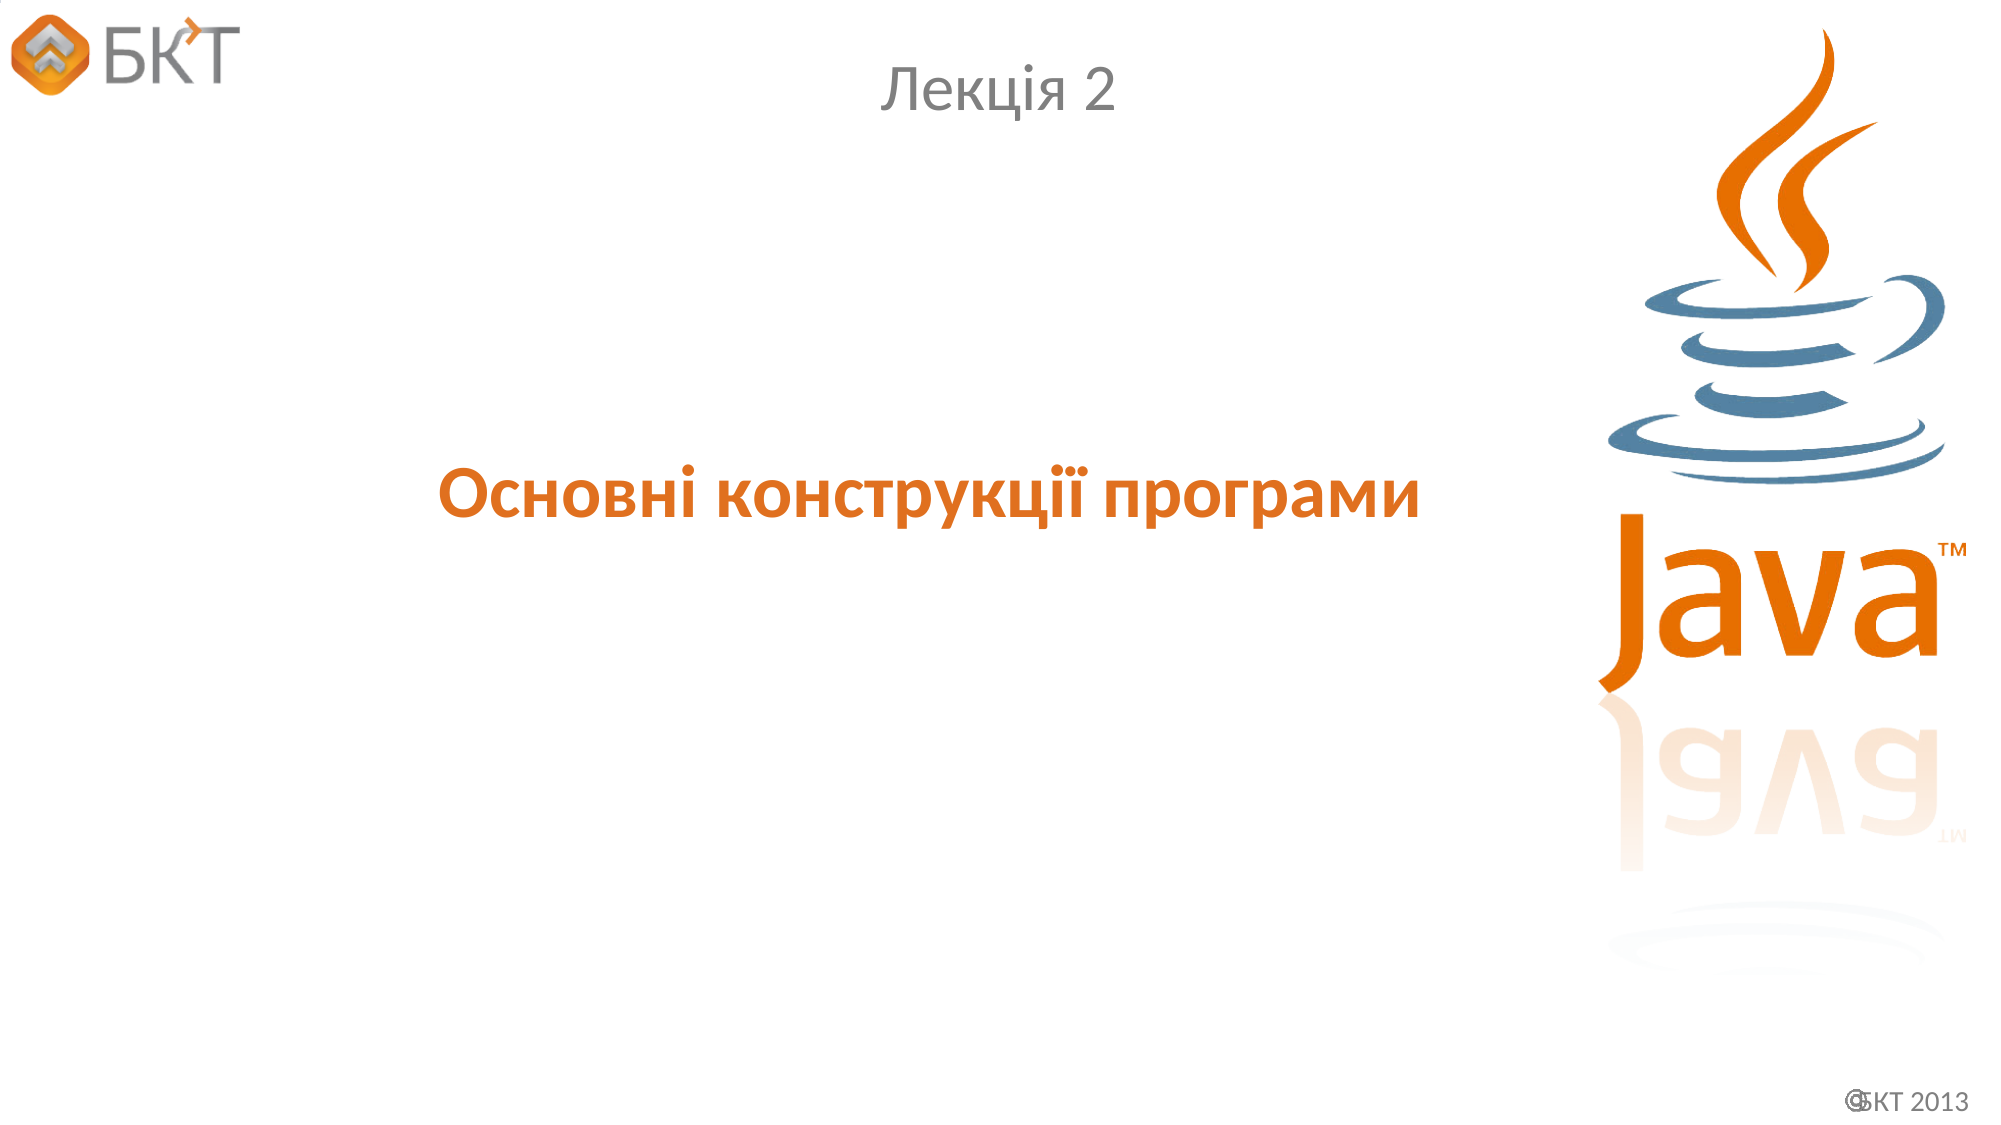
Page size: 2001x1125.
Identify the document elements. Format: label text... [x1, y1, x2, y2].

picture [1598, 28, 1966, 976]
picture [4, 9, 250, 97]
picture [1845, 1084, 1867, 1116]
text_box Основні конструкції програми [263, 435, 1599, 540]
